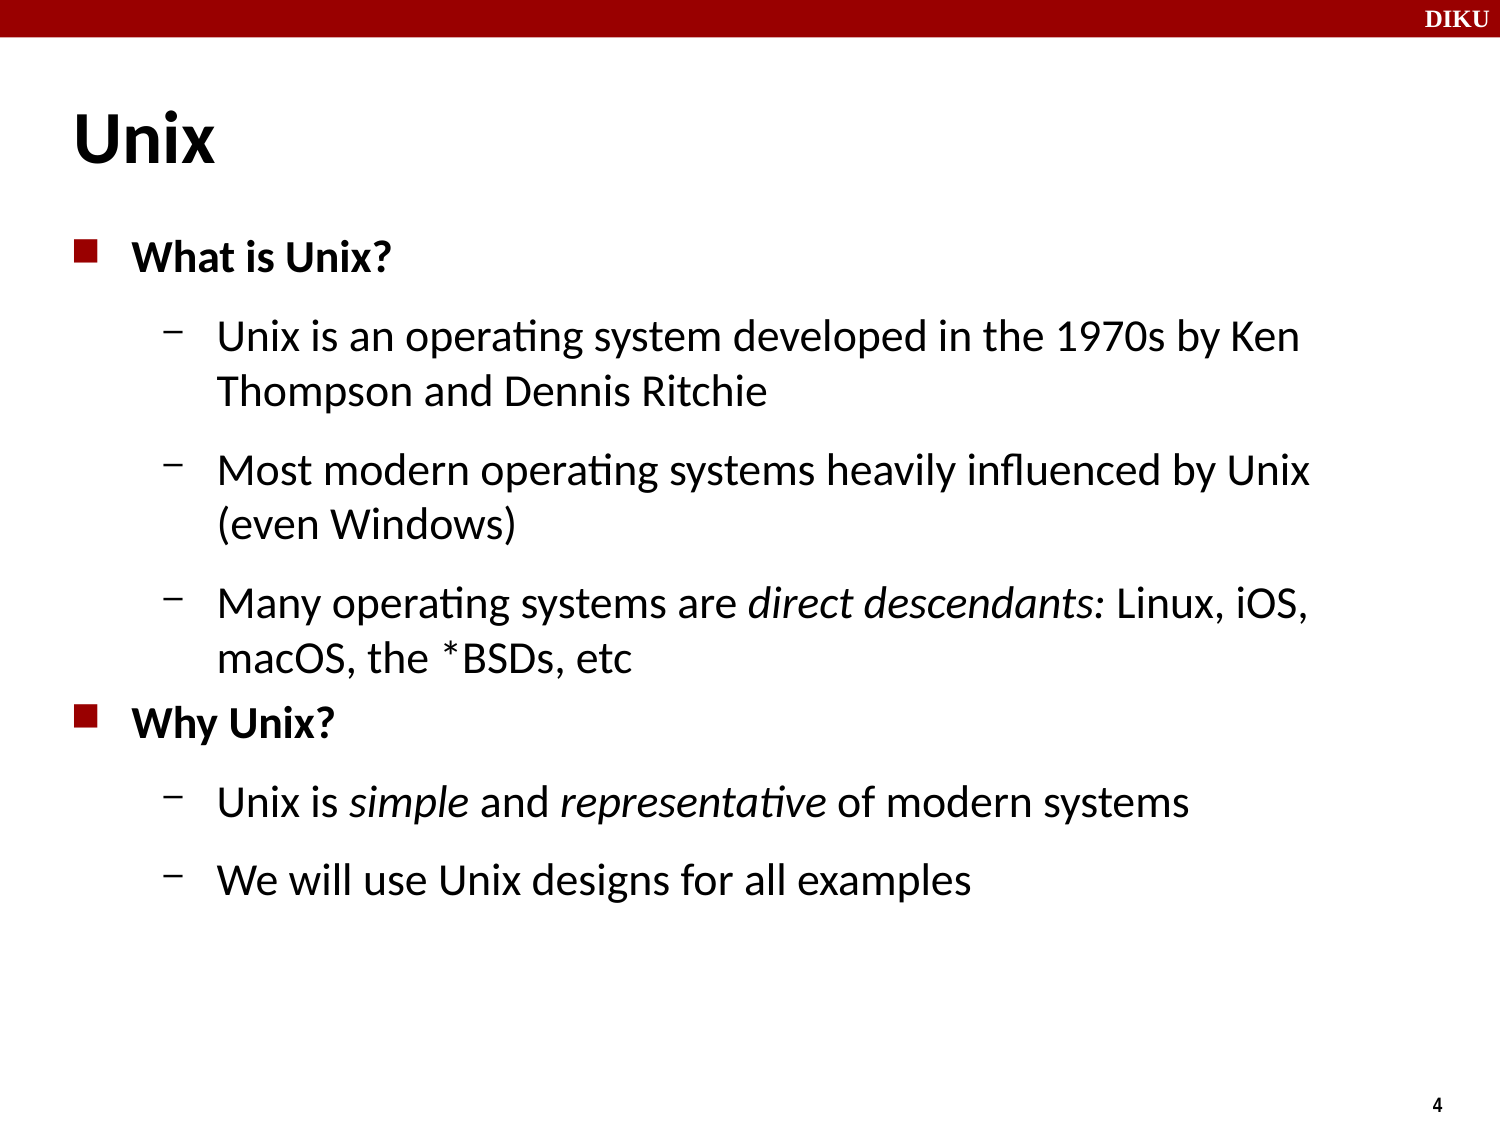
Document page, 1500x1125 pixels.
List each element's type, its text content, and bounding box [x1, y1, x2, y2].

title Unix [58, 71, 1304, 197]
list What is Unix? Unix is an operating system developed in the 1970s by Ken Thompson and Dennis Ritchie Most modern operating systems heavily influenced by Unix (even Windows) Many operating systems are direct descendants: Linux, iOS, macOS, the *BSDs, etc Why Unix? Unix is simple and representative of modern systems We will use Unix designs for all examples [60, 219, 1356, 1036]
